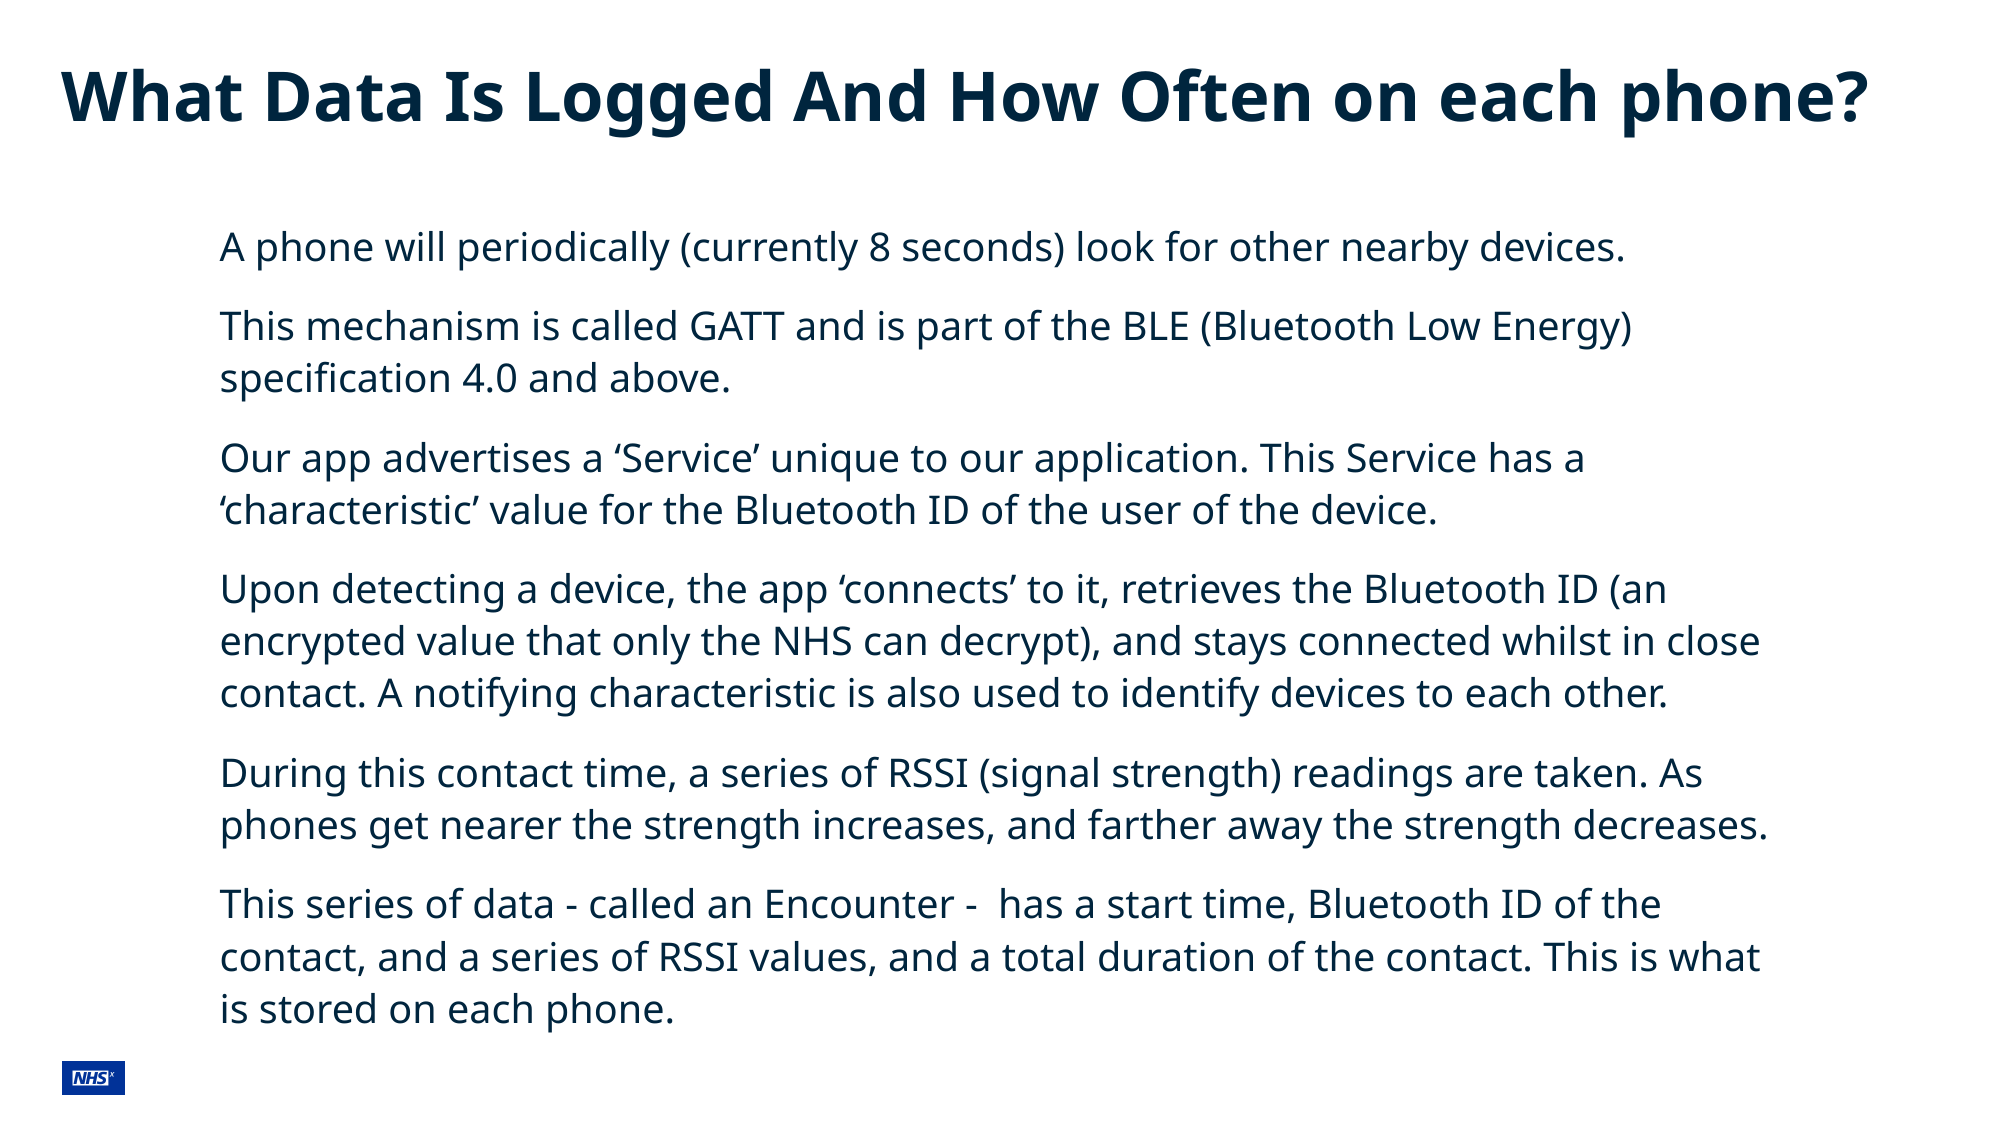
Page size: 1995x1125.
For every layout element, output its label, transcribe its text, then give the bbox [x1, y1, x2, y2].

title What Data Is Logged And How Often on each phone? [41, 33, 1932, 120]
list A phone will periodically (currently 8 seconds) look for other nearby devices. This mechanism is called GATT and is part of the BLE (Bluetooth Low Energy) specification 4.0 and above. Our app advertises a ‘Service’ unique to our application. This Service has a ‘characteristic’ value for the Bluetooth ID of the user of the device. Upon detecting a device, the app ‘connects’ to it, retrieves the Bluetooth ID (an encrypted value that only the NHS can decrypt), and stays connected whilst in close contact. A notifying characteristic is also used to identify devices to each other. During this contact time, a series of RSSI (signal strength) readings are taken. As phones get nearer the strength increases, and farther away the strength decreases. This series of data - called an Encounter - has a start time, Bluetooth ID of the contact, and a series of RSSI values, and a total duration of the contact. This is what is stored on each phone. [199, 196, 1800, 1022]
picture [62, 1061, 125, 1095]
